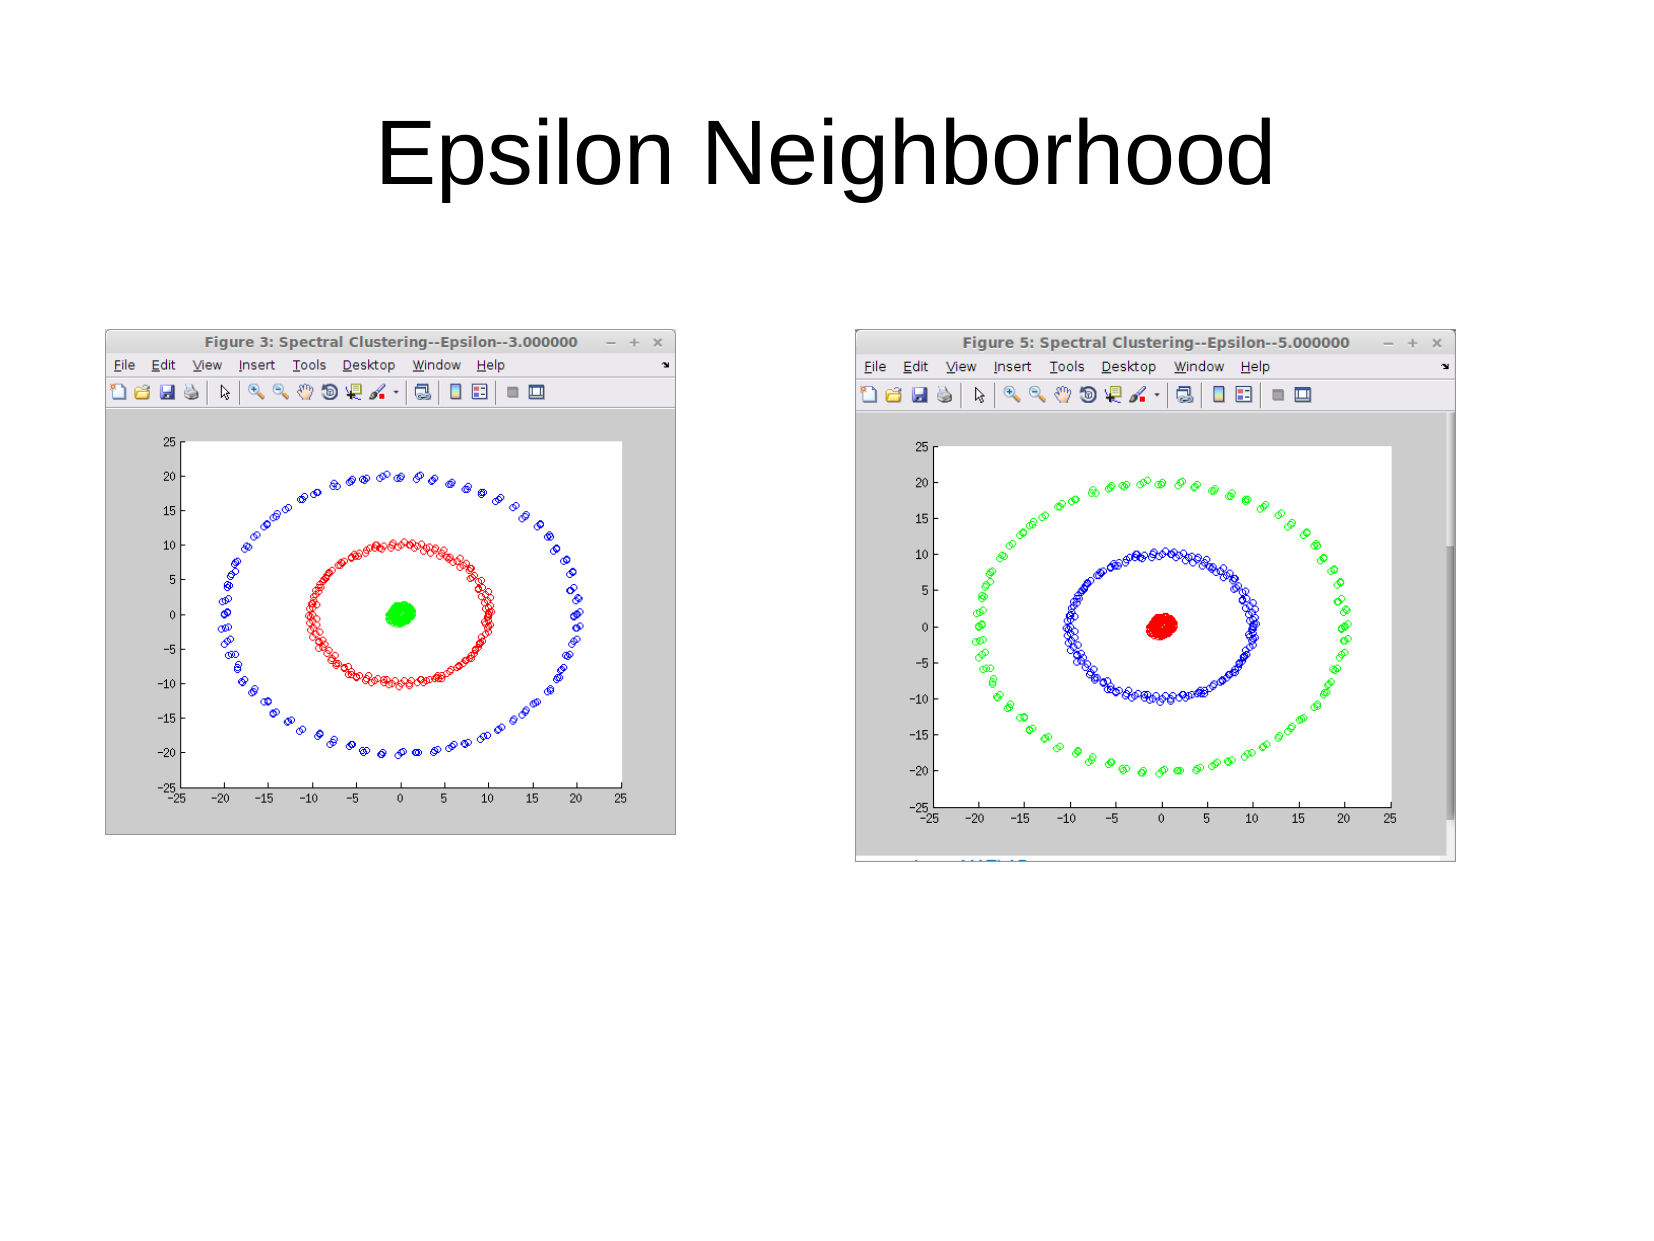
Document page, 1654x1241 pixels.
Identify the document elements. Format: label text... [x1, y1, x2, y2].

picture [105, 329, 676, 835]
picture [855, 329, 1456, 862]
title Epsilon Neighborhood [82, 49, 1571, 257]
